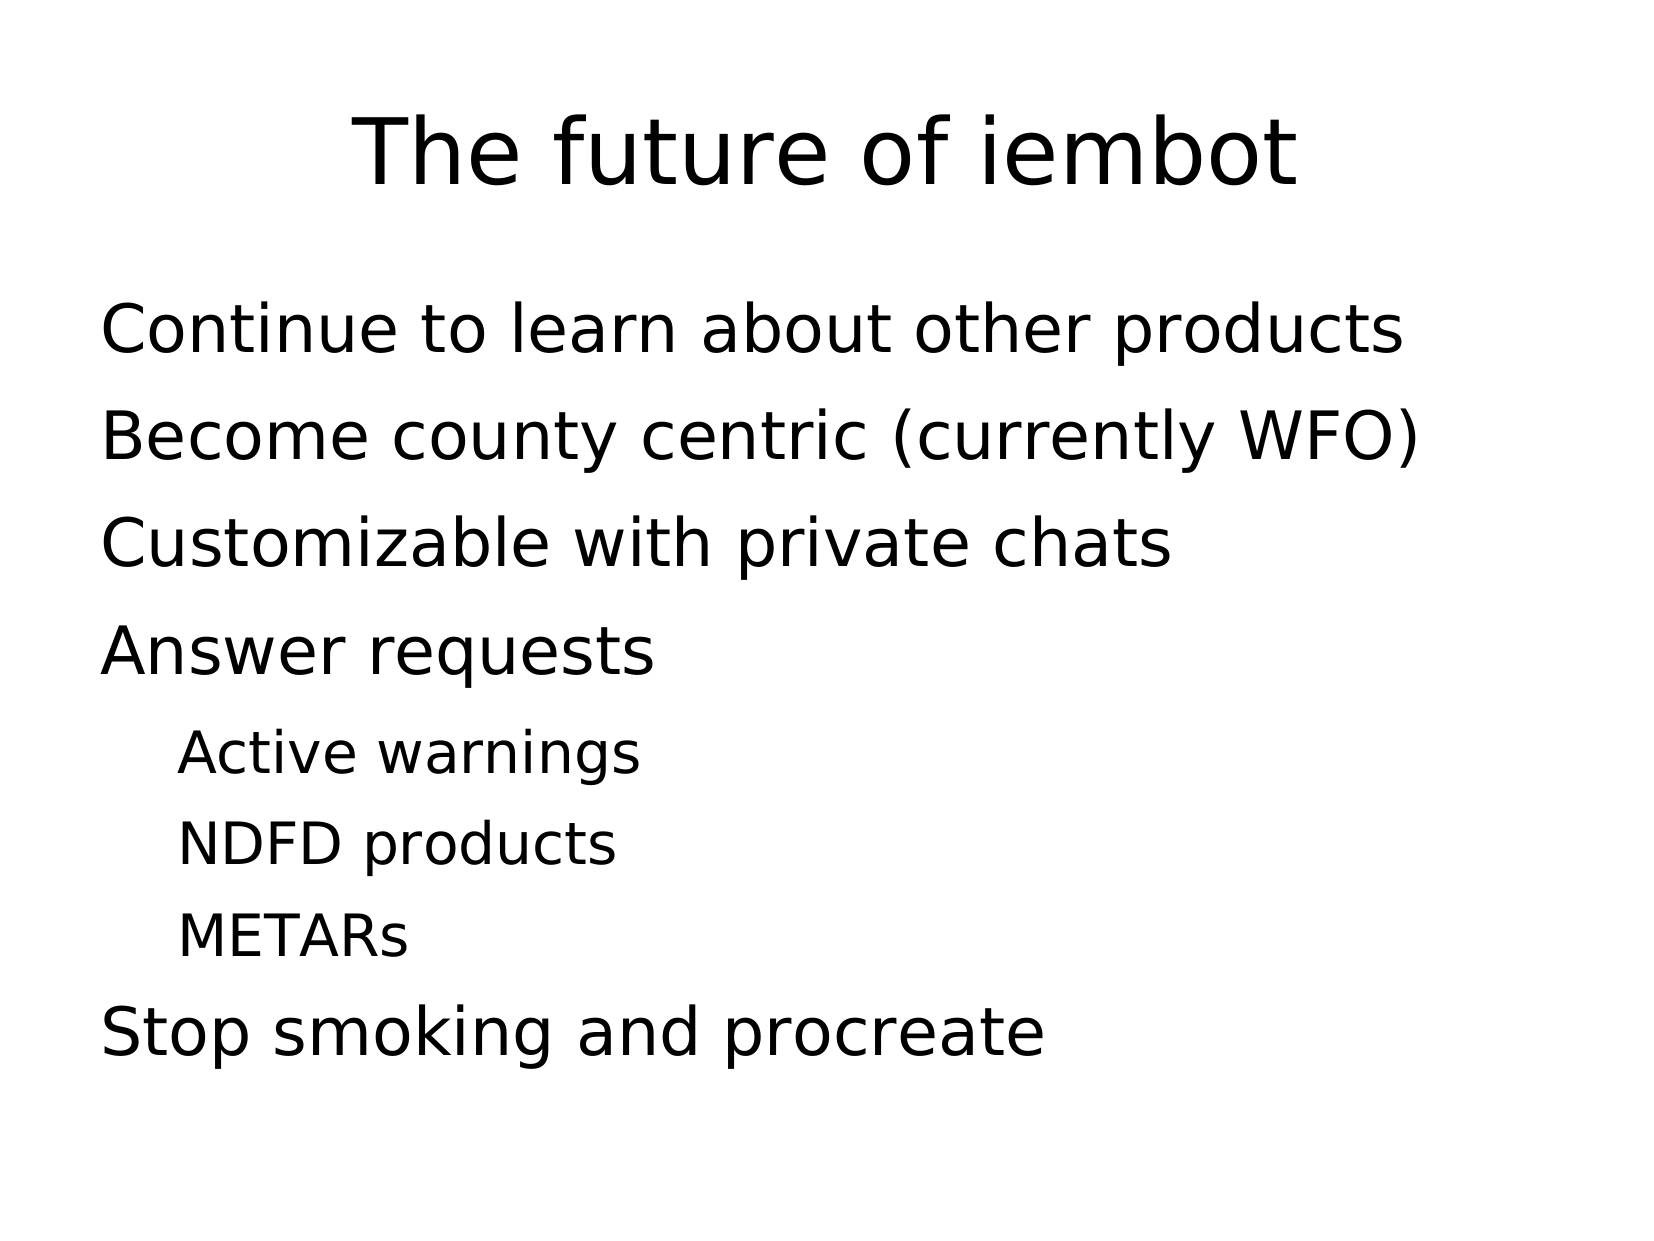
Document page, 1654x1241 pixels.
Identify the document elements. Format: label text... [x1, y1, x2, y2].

title The future of iembot [82, 49, 1571, 257]
list Continue to learn about other products Become county centric (currently WFO) Customizable with private chats Answer requests Active warnings NDFD products METARs Stop smoking and procreate [82, 290, 1571, 1109]
